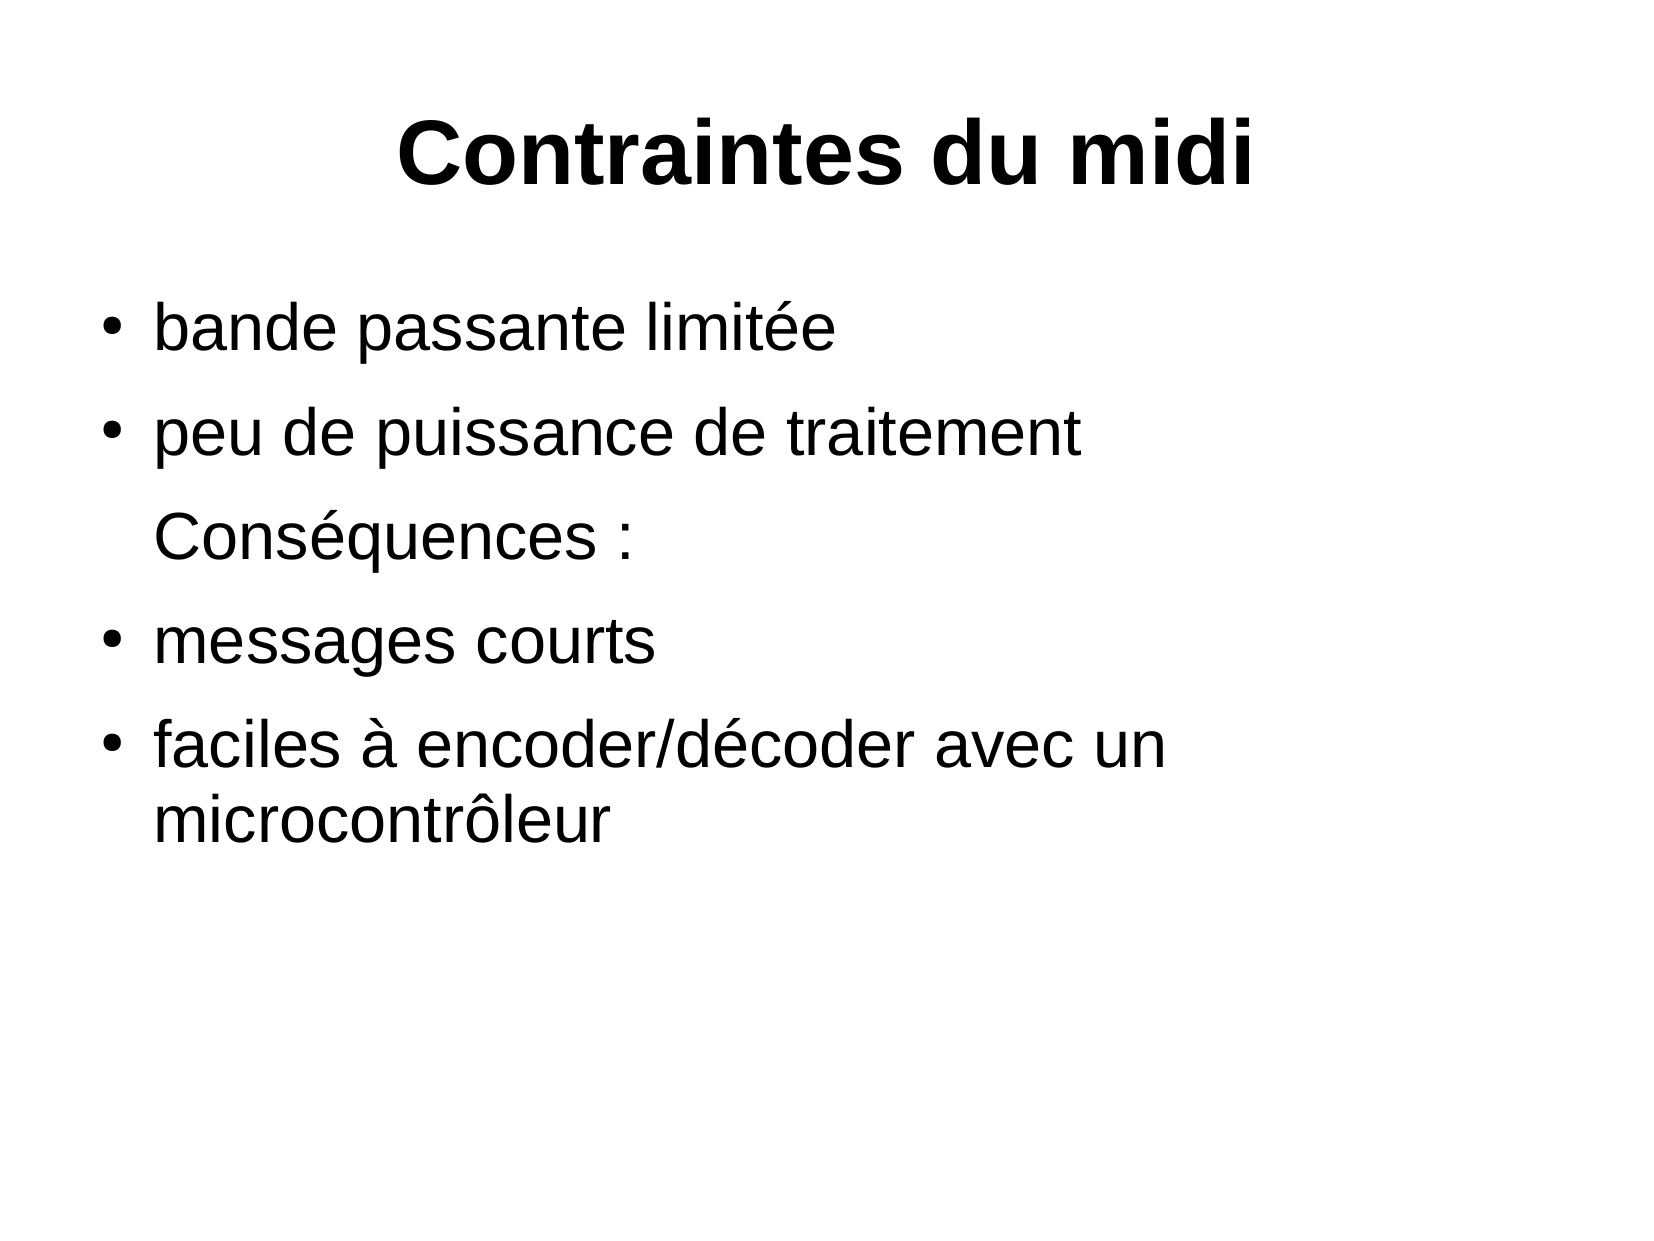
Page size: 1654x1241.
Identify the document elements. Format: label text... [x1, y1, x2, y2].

list bande passante limitée peu de puissance de traitement Conséquences : messages courts faciles à encoder/décoder avec un microcontrôleur [82, 290, 1571, 1010]
title Contraintes du midi [82, 49, 1571, 257]
